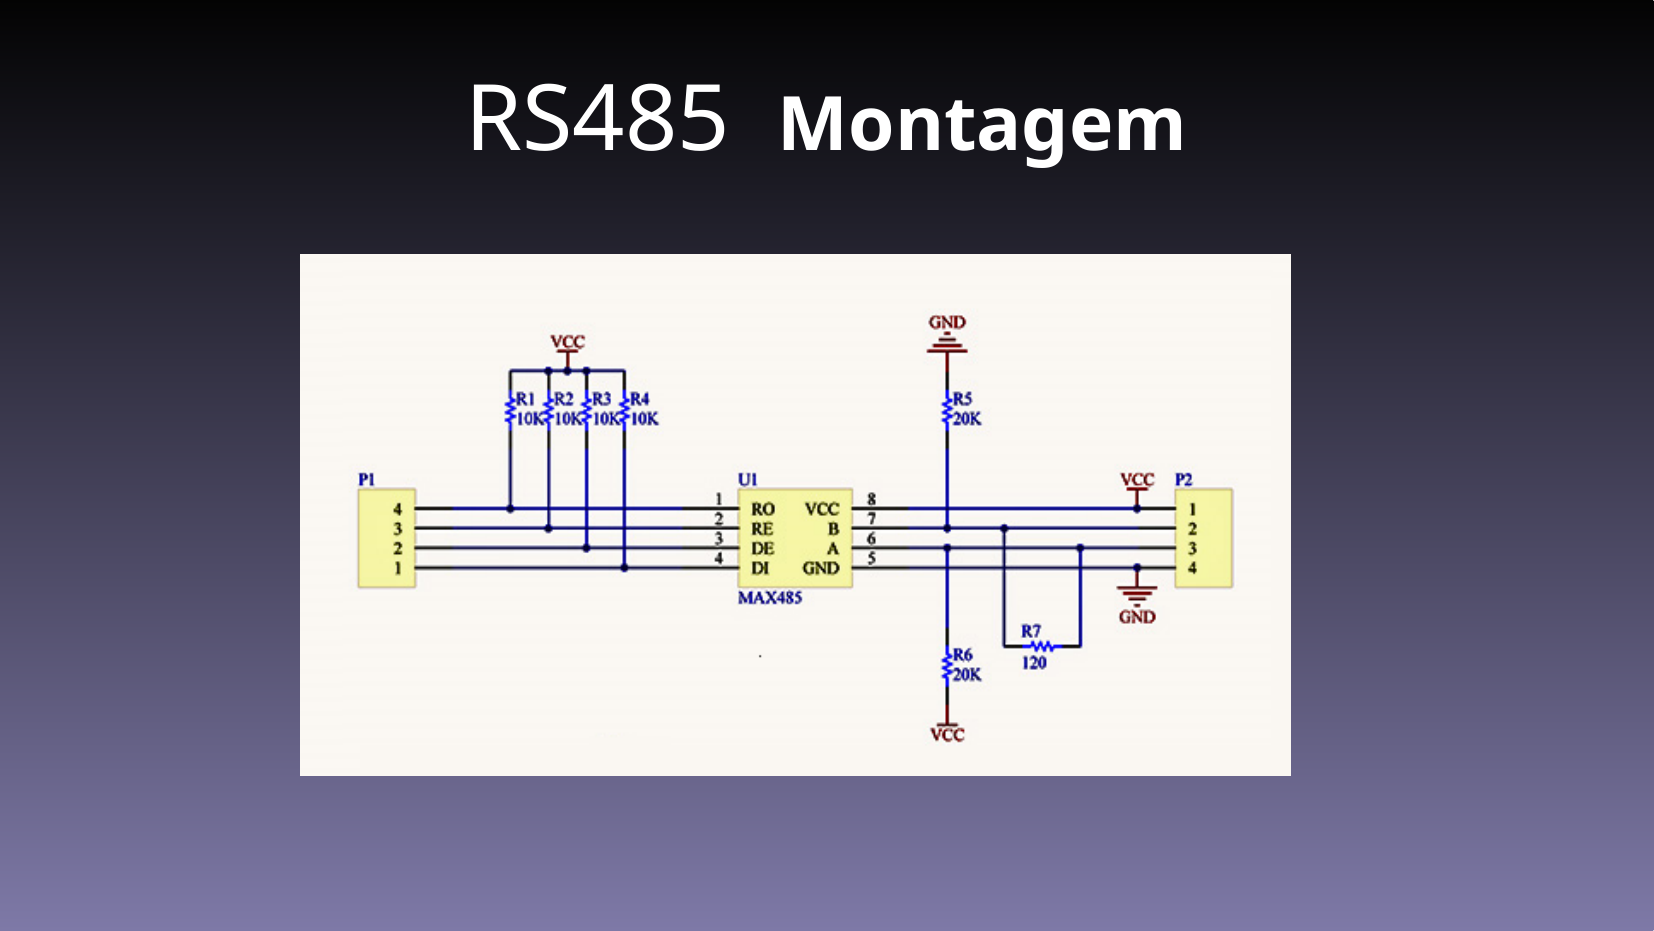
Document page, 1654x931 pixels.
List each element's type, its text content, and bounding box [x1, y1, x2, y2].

picture [300, 254, 1291, 776]
title RS485 Montagem [82, 37, 1571, 193]
